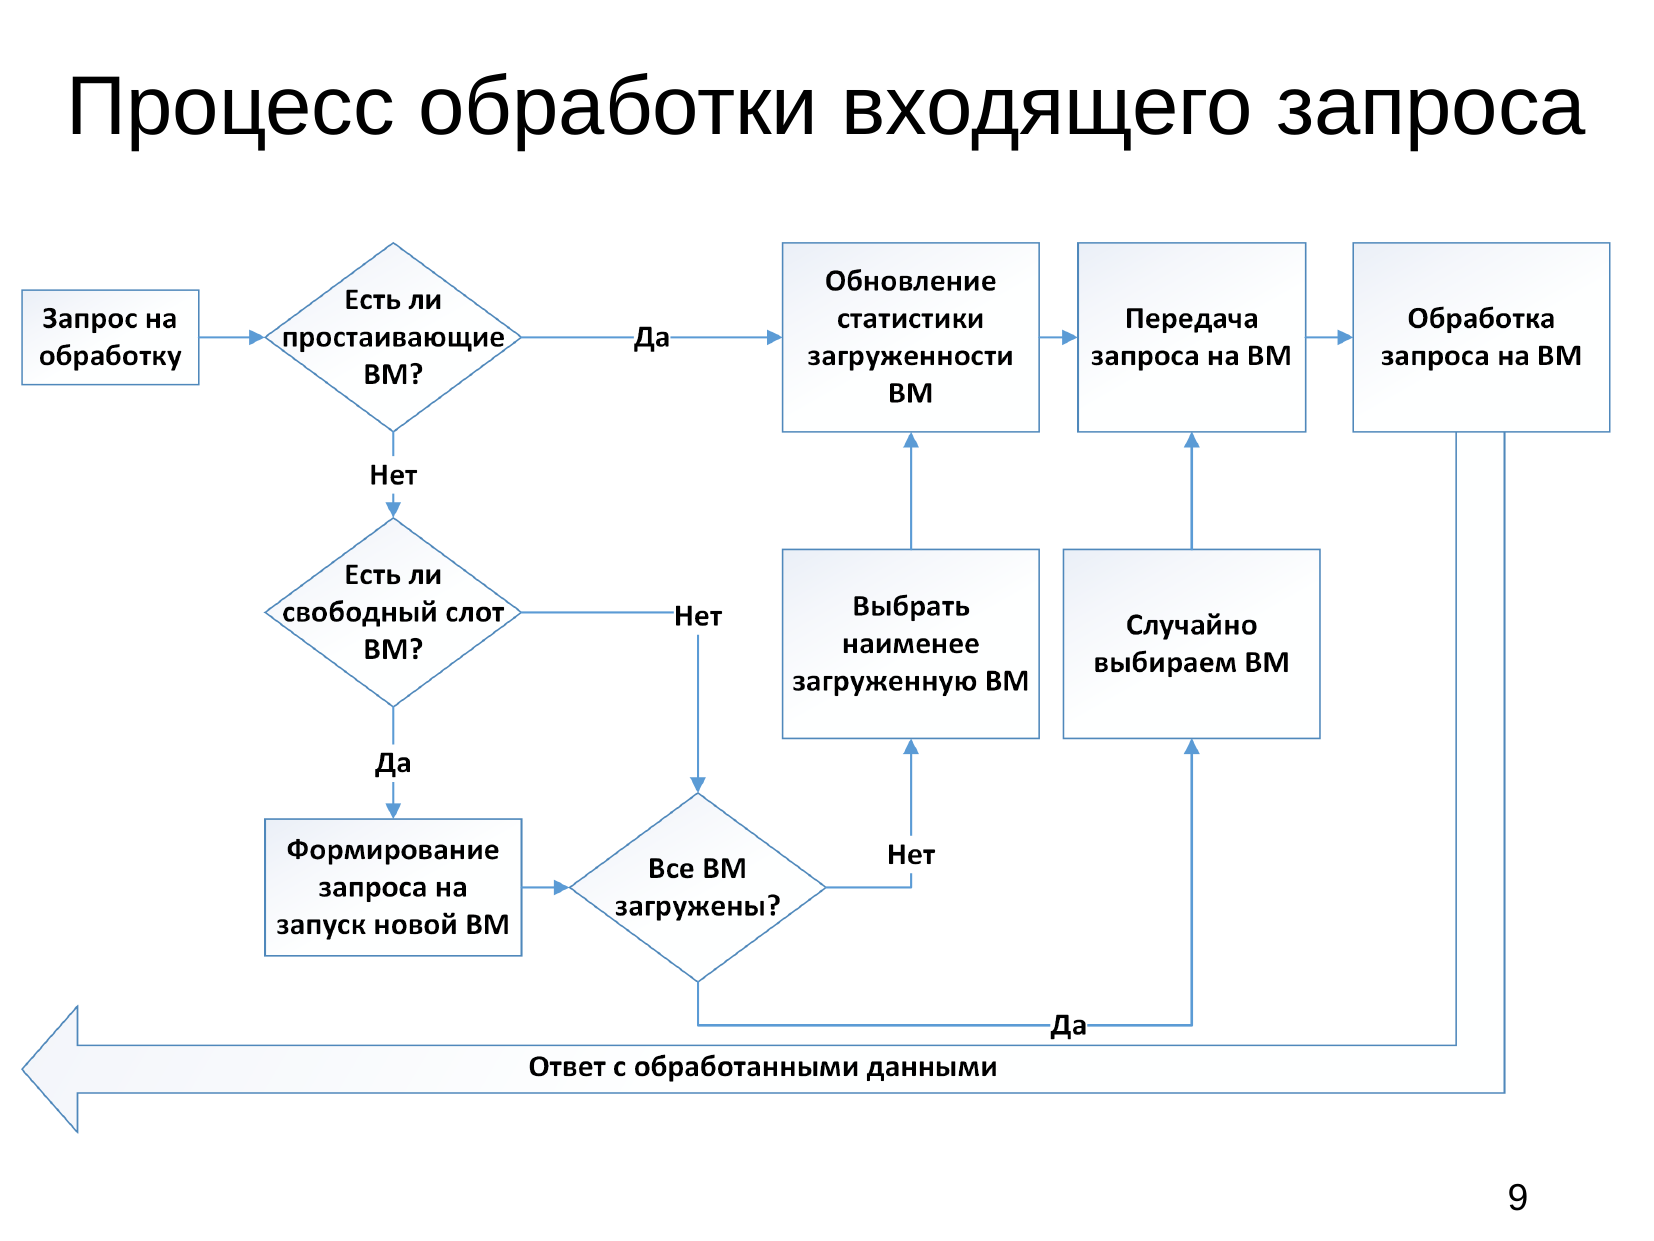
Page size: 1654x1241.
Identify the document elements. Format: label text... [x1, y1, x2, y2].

title Процесс обработки входящего запроса [0, 2, 1654, 210]
picture [20, 241, 1611, 1134]
text_box <номер> [1501, 1169, 1654, 1241]
